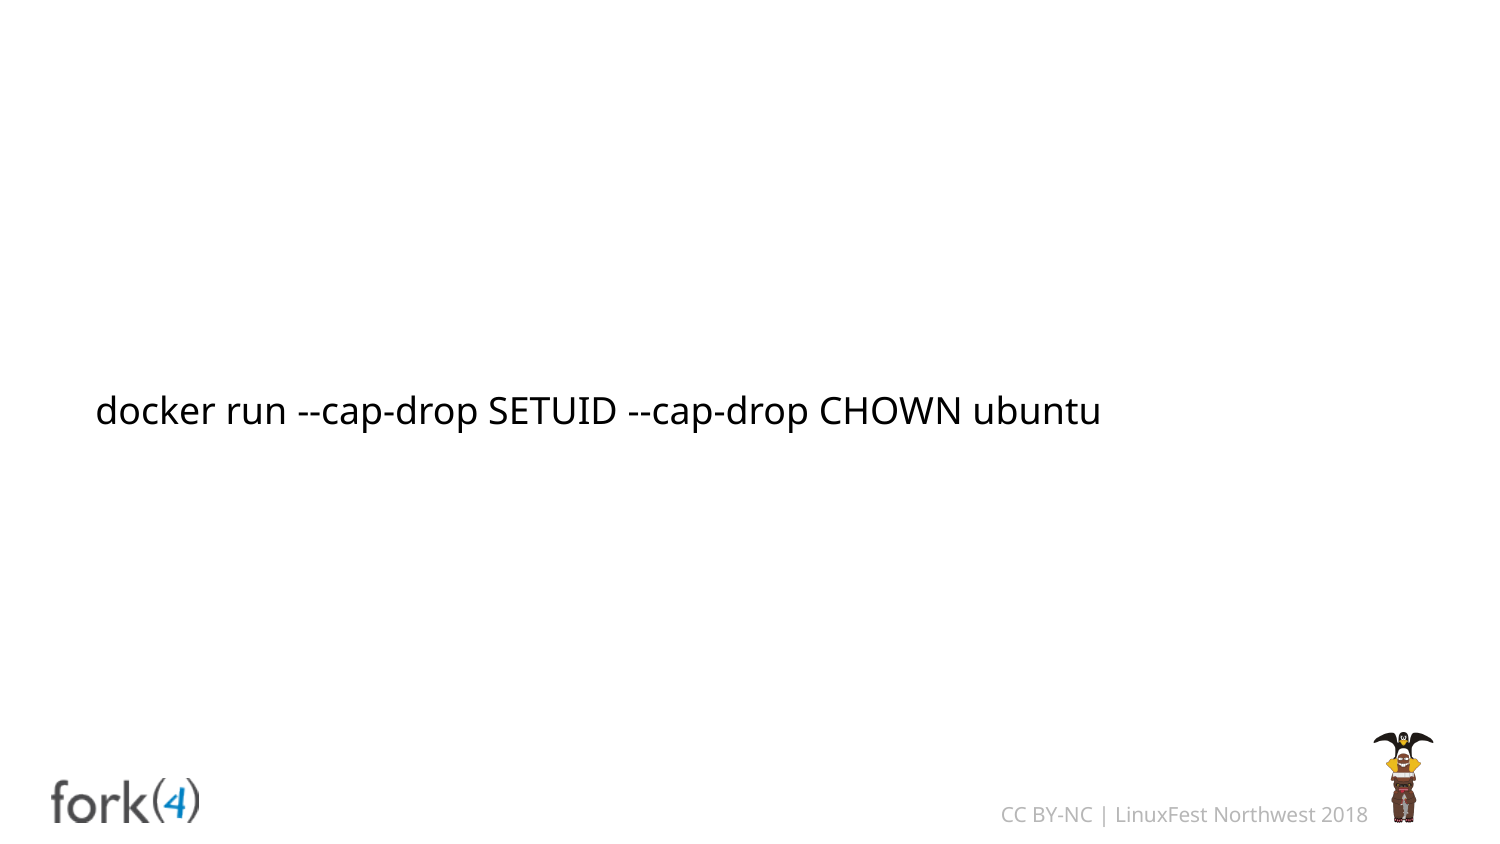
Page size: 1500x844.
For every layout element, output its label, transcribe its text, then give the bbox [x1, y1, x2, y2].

title docker run --cap-drop SETUID --cap-drop CHOWN ubuntu [80, 73, 1431, 745]
picture [51, 778, 199, 823]
picture [1358, 732, 1449, 823]
